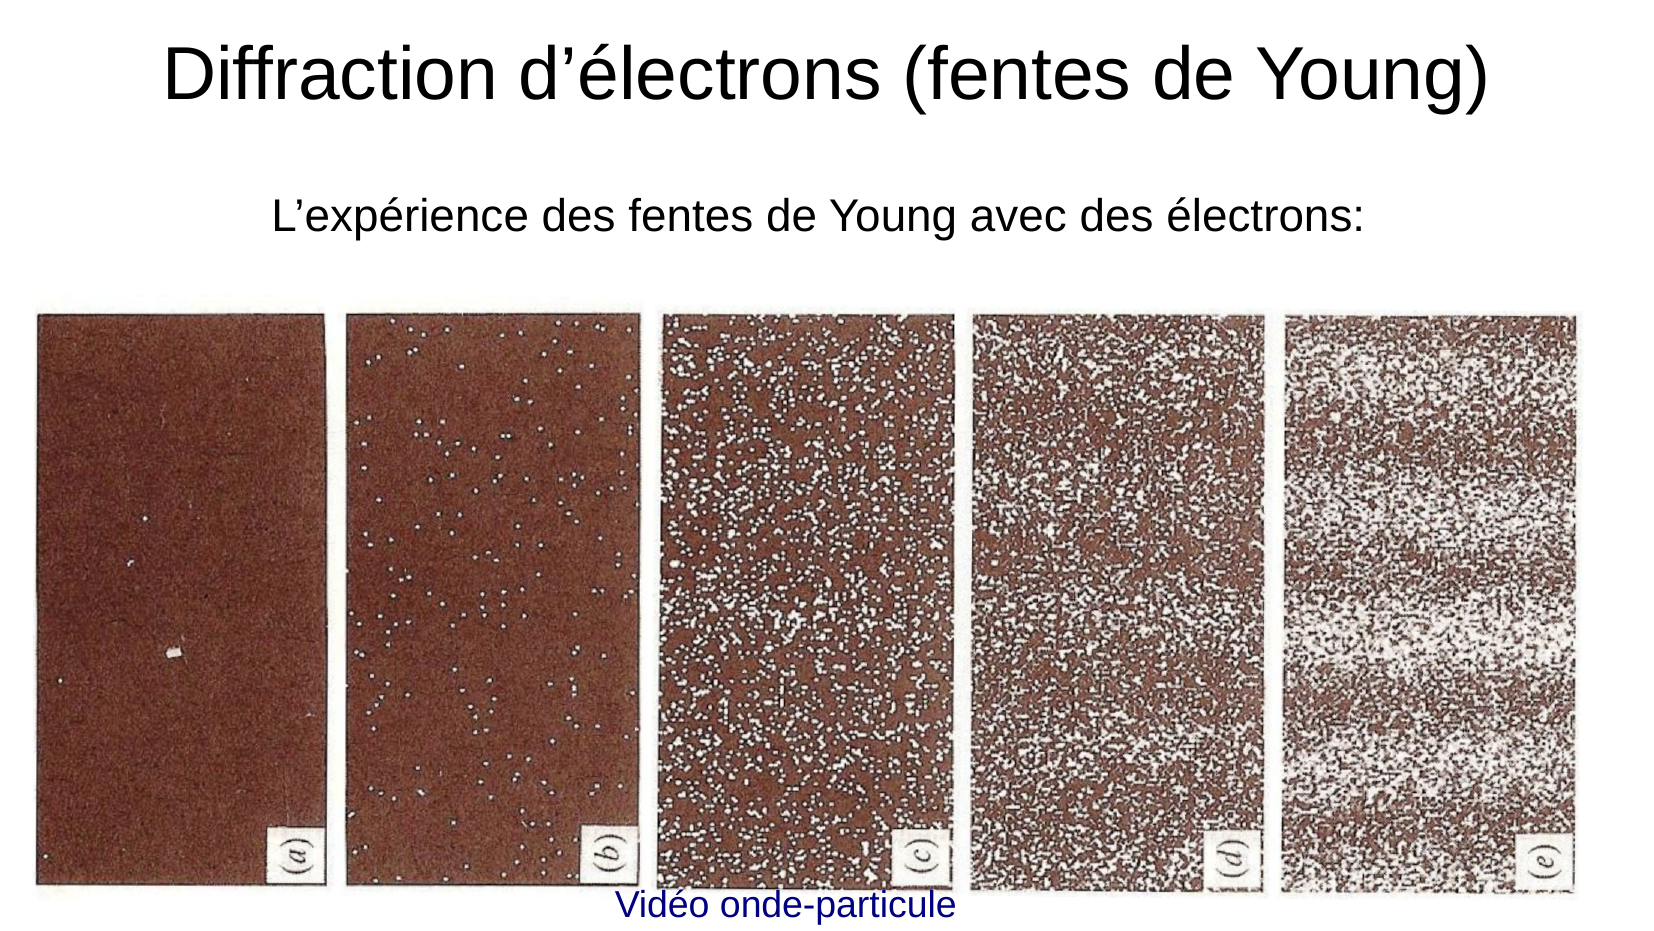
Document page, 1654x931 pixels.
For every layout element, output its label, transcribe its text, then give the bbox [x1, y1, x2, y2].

picture [648, 301, 1585, 902]
title Diffraction d’électrons (fentes de Young) [82, 0, 1571, 152]
text_box L’expérience des fentes de Young avec des électrons: [256, 182, 1388, 300]
text_box Vidéo onde-particule [600, 876, 1013, 931]
picture [31, 293, 649, 903]
